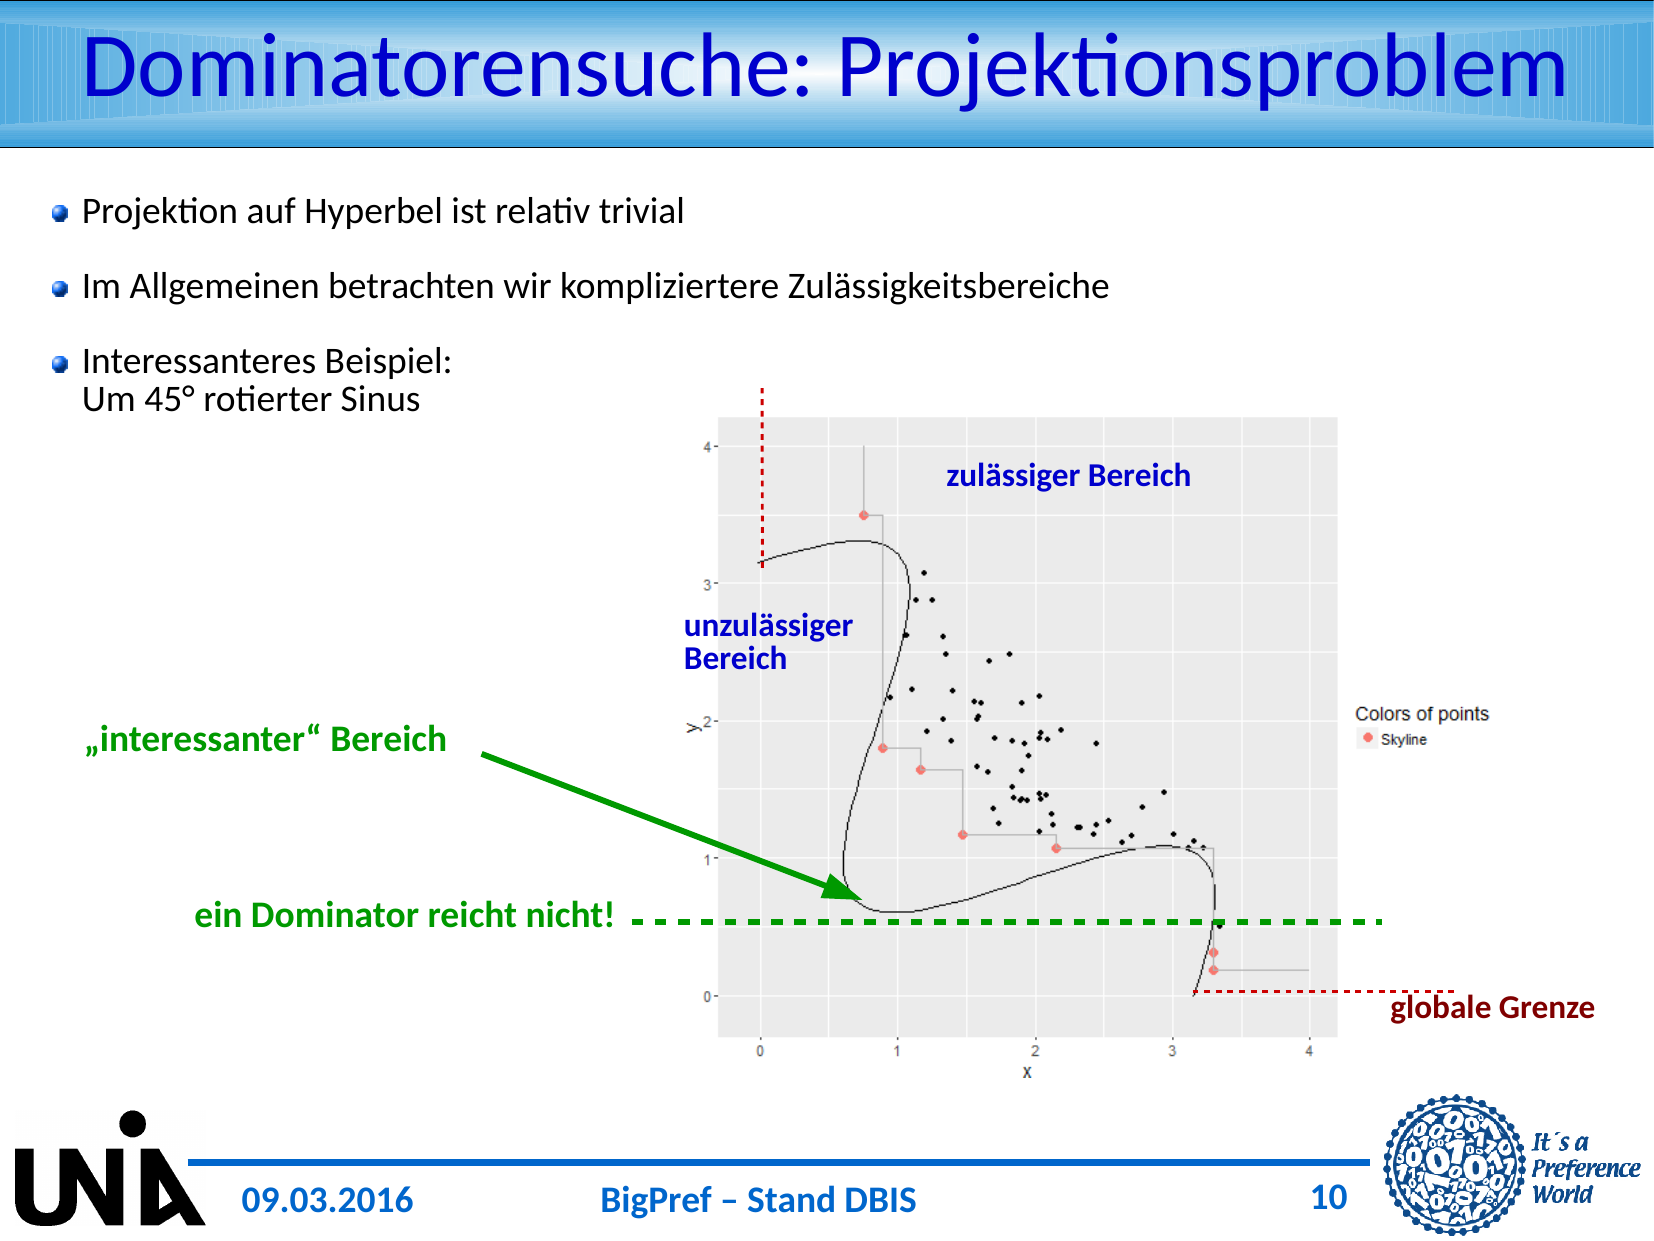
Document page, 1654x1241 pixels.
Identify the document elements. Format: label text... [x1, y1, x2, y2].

text_box globale Grenze [1375, 986, 1639, 1043]
text_box Projektion auf Hyperbel ist relativ trivial Im Allgemeinen betrachten wir kompliziertere Zulässigkeitsbereiche Interessanteres Beispiel: Um 45° rotierter Sinus [37, 187, 1520, 477]
text_box unzulässiger Bereich [669, 603, 970, 701]
picture [15, 1110, 206, 1226]
picture [1379, 1090, 1646, 1241]
text_box zulässiger Bereich [931, 453, 1232, 529]
text_box ein Dominator reicht nicht! [179, 892, 673, 999]
text_box „interessanter“ Bereich [69, 716, 520, 777]
picture [683, 416, 1495, 1078]
title Dominatorensuche: Projektionsproblem [0, 17, 1654, 130]
